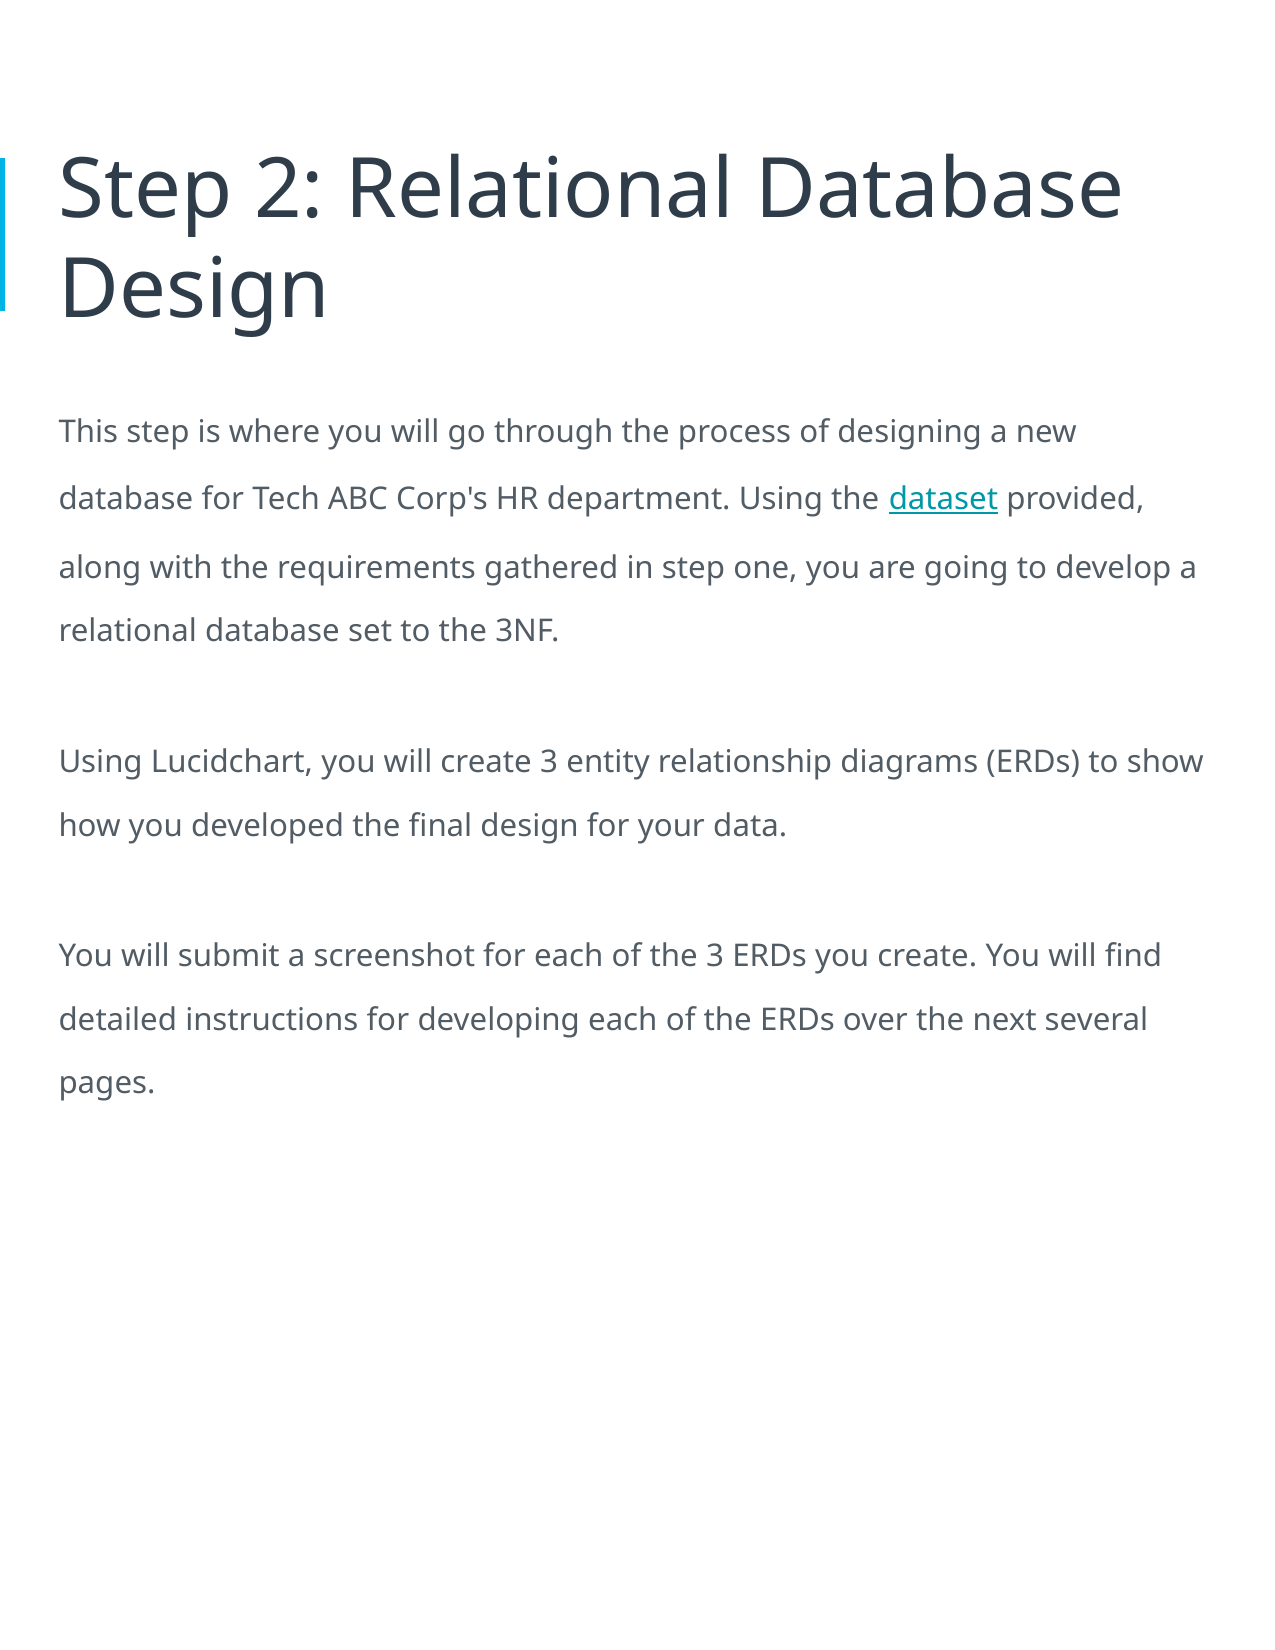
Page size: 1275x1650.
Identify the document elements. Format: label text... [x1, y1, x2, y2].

list This step is where you will go through the process of designing a new database for Tech ABC Corp's HR department. Using the dataset provided, along with the requirements gathered in step one, you are going to develop a relational database set to the 3NF. Using Lucidchart, you will create 3 entity relationship diagrams (ERDs) to show how you developed the final design for your data. You will submit a screenshot for each of the 3 ERDs you create. You will find detailed instructions for developing each of the ERDs over the next several pages. [43, 369, 1232, 1394]
title Step 2: Relational Database Design [43, 142, 1232, 327]
